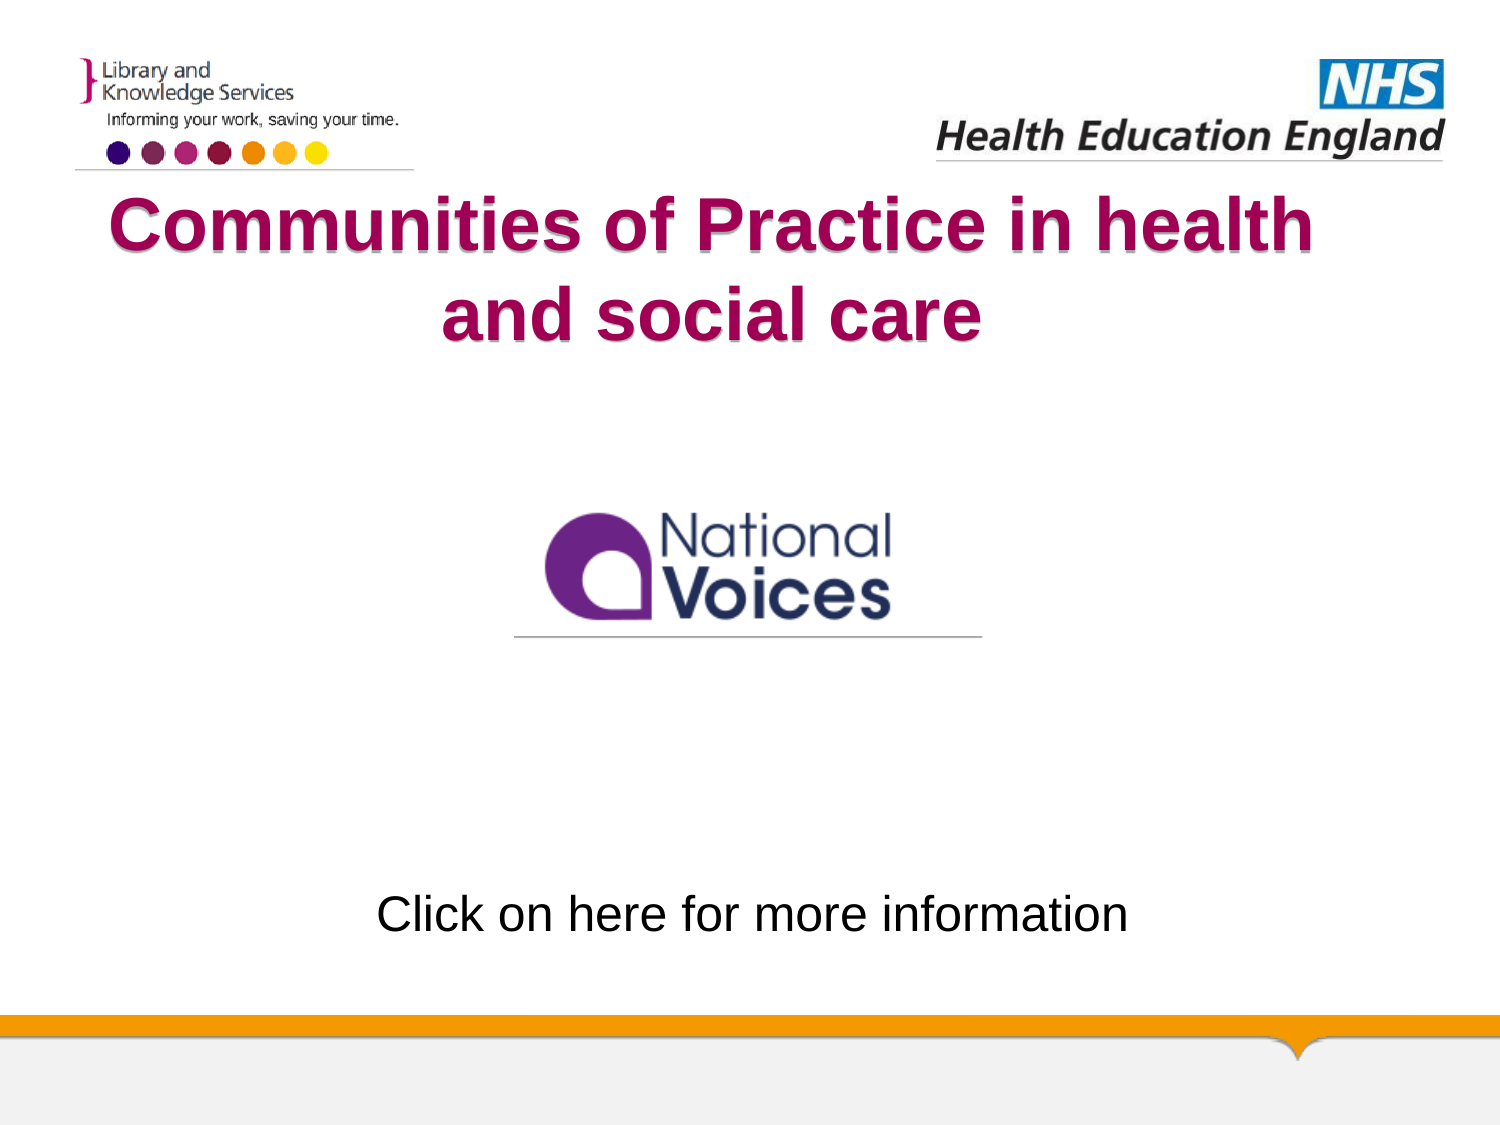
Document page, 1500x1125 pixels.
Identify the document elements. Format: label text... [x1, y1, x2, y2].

picture [514, 489, 986, 636]
text_box Click on here for more information [245, 874, 1261, 951]
picture [75, 54, 416, 169]
title Communities of Practice in health and social care [75, 168, 1351, 280]
